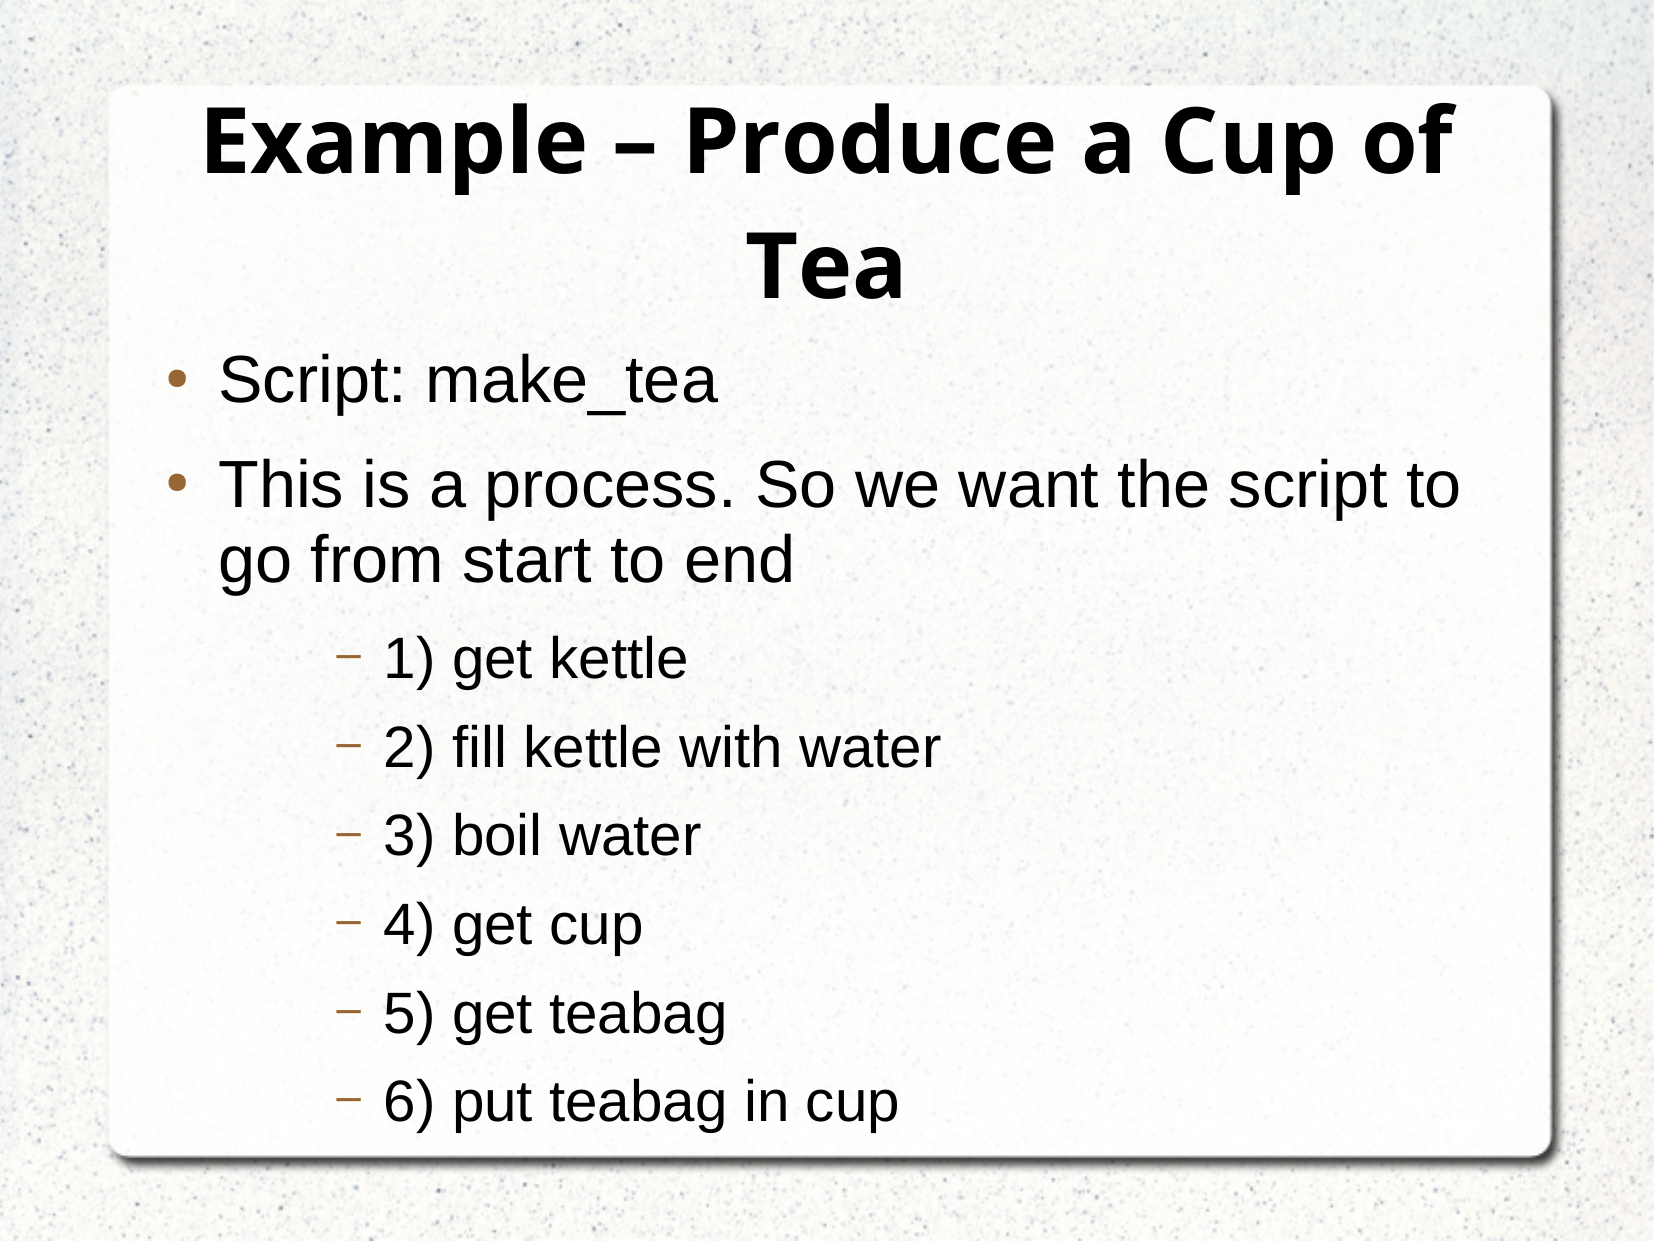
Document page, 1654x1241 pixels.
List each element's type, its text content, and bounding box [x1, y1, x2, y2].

picture [0, 0, 1654, 1241]
title Example – Produce a Cup of Tea [118, 96, 1536, 304]
list Script: make_tea This is a process. So we want the script to go from start to end 1) get kettle 2) fill kettle with water 3) boil water 4) get cup 5) get teabag 6) put teabag in cup [147, 342, 1506, 1134]
